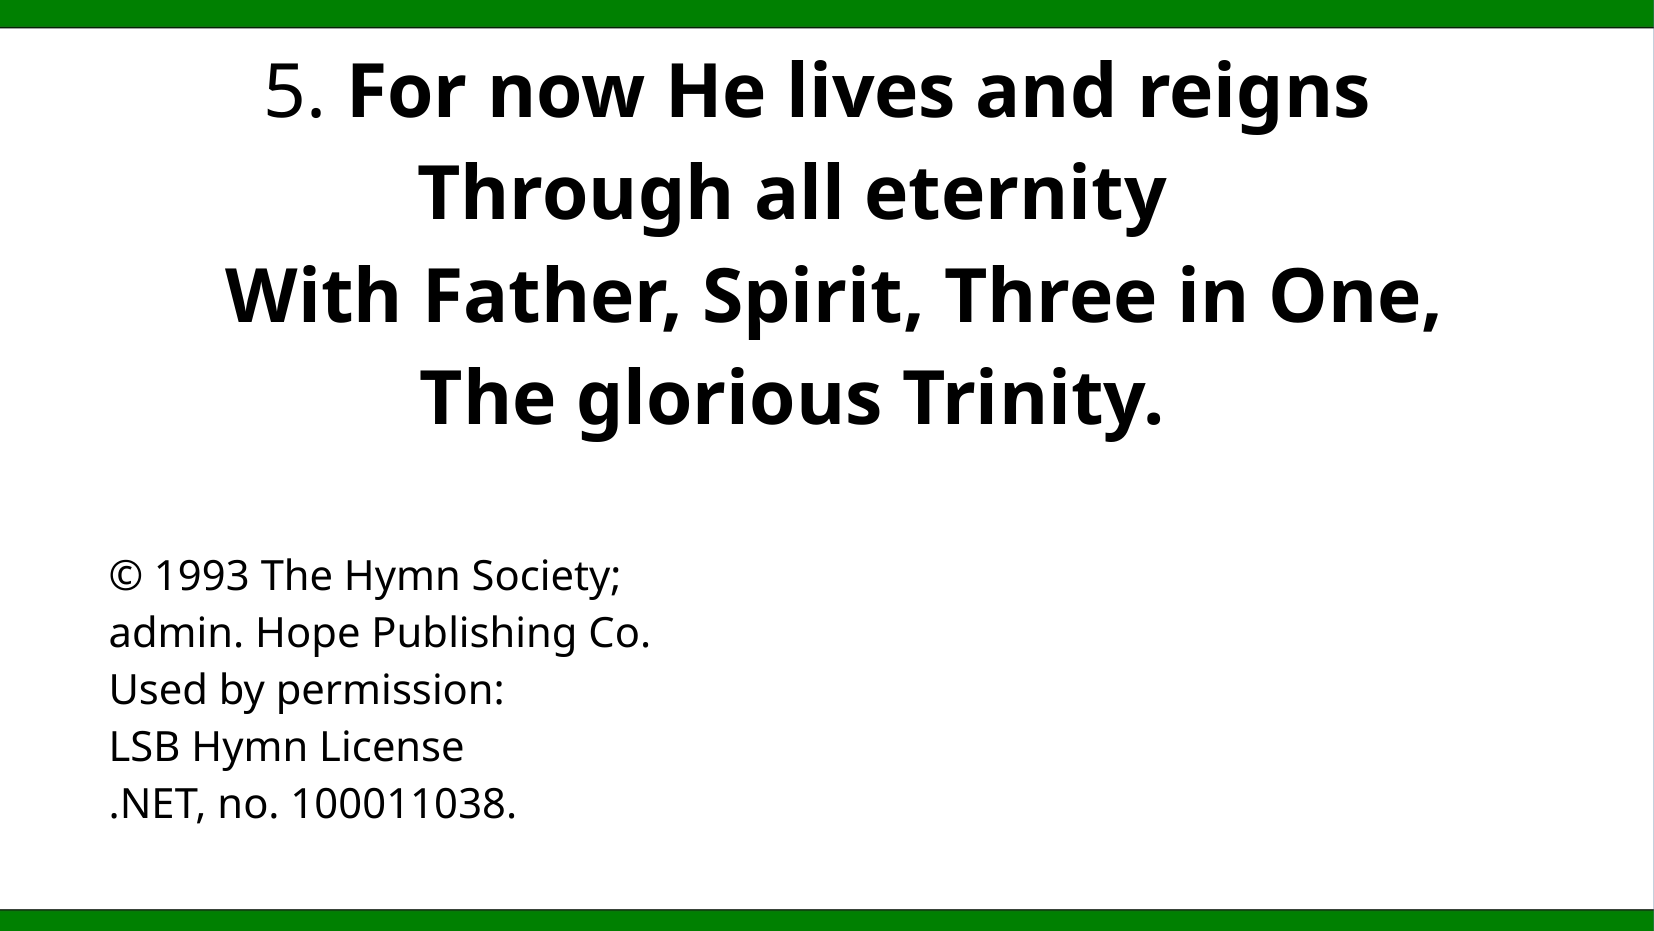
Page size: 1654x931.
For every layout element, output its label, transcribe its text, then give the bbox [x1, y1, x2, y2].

picture [0, 0, 1654, 931]
text_box 5. For now He lives and reigns Through all eternity With Father, Spirit, Three in One, The glorious Trinity. © 1993 The Hymn Society; admin. Hope Publishing Co. Used by permission: LSB Hymn License .NET, no. 100011038. [75, 30, 1561, 877]
